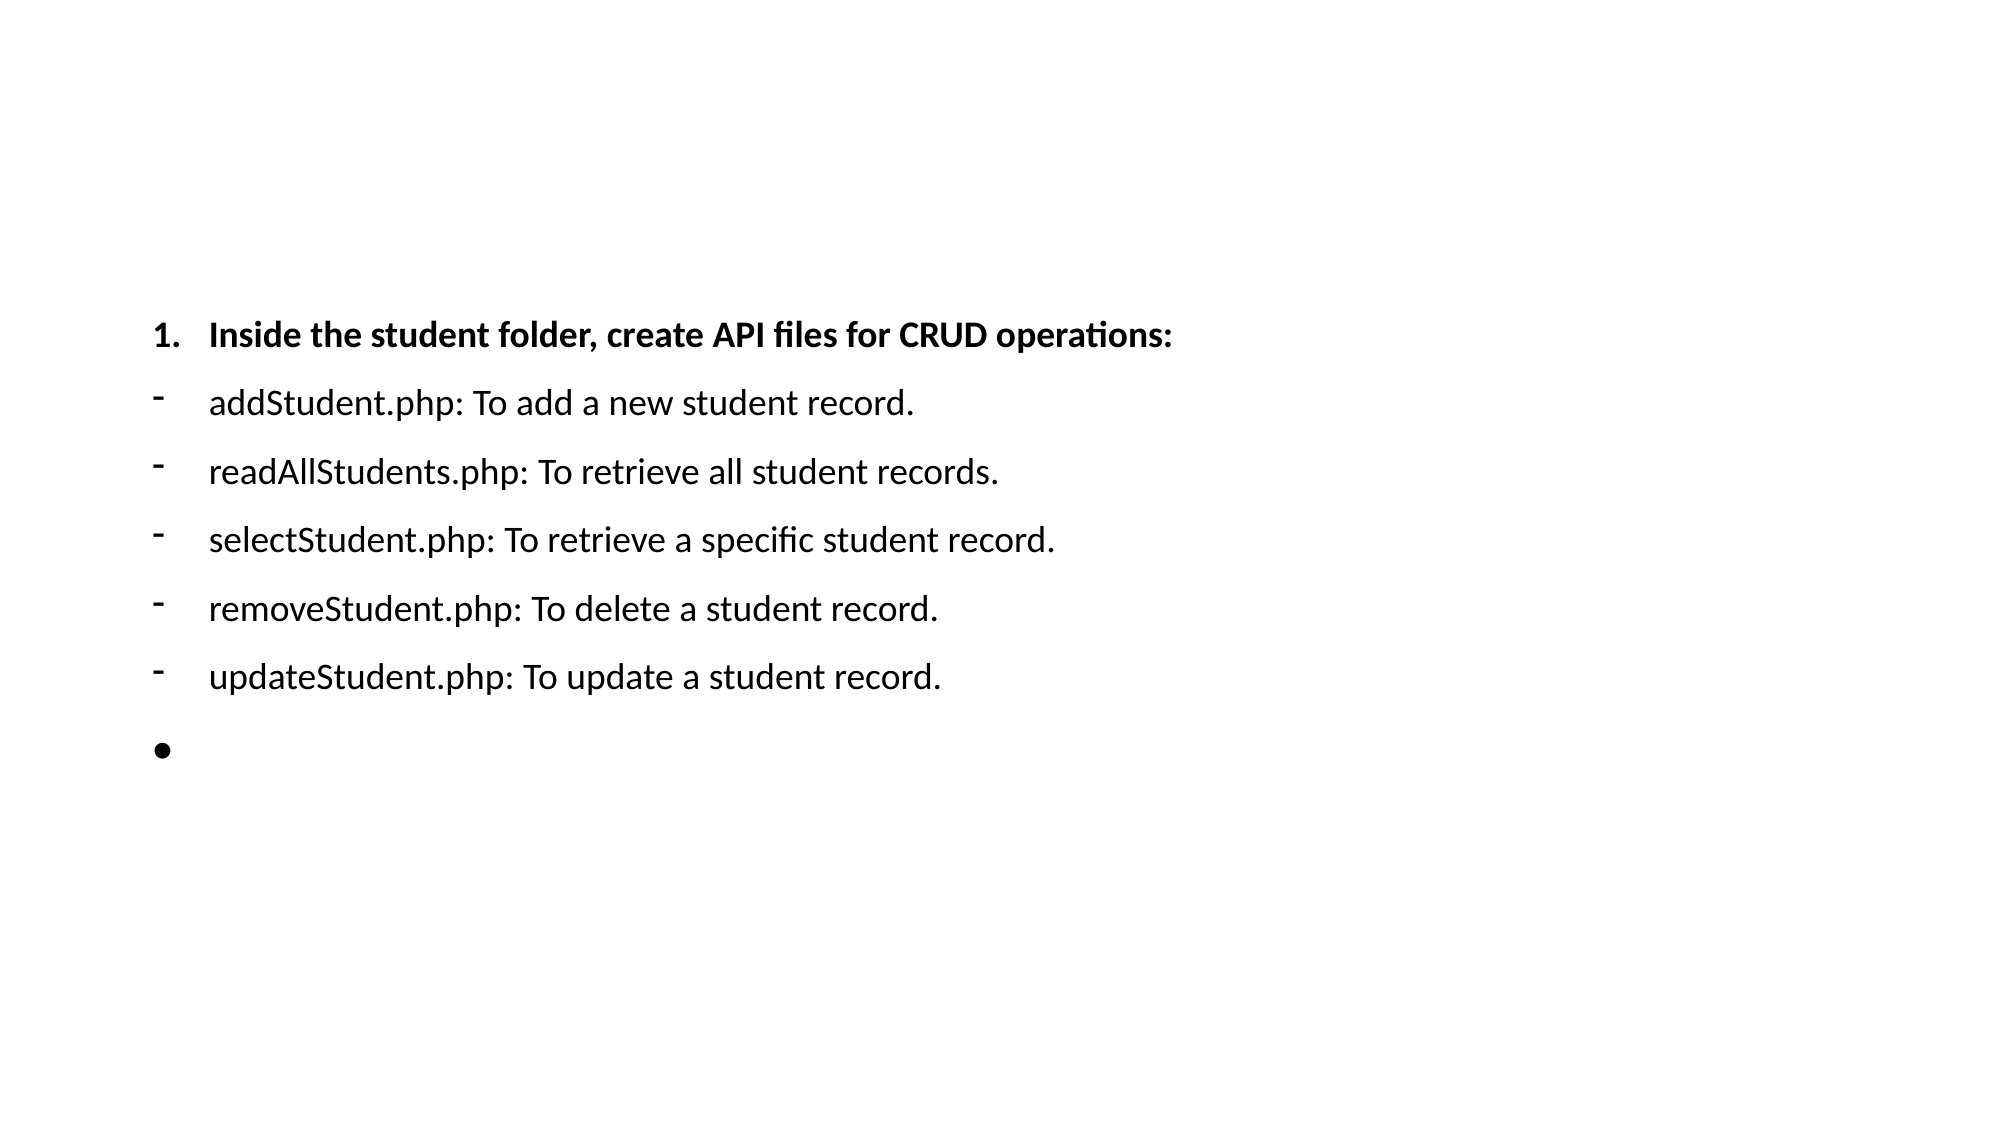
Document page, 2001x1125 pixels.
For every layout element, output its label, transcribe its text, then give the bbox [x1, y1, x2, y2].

list Inside the student folder, create API files for CRUD operations: addStudent.php: To add a new student record. readAllStudents.php: To retrieve all student records. selectStudent.php: To retrieve a specific student record. removeStudent.php: To delete a student record. updateStudent.php: To update a student record. [137, 299, 1863, 1014]
